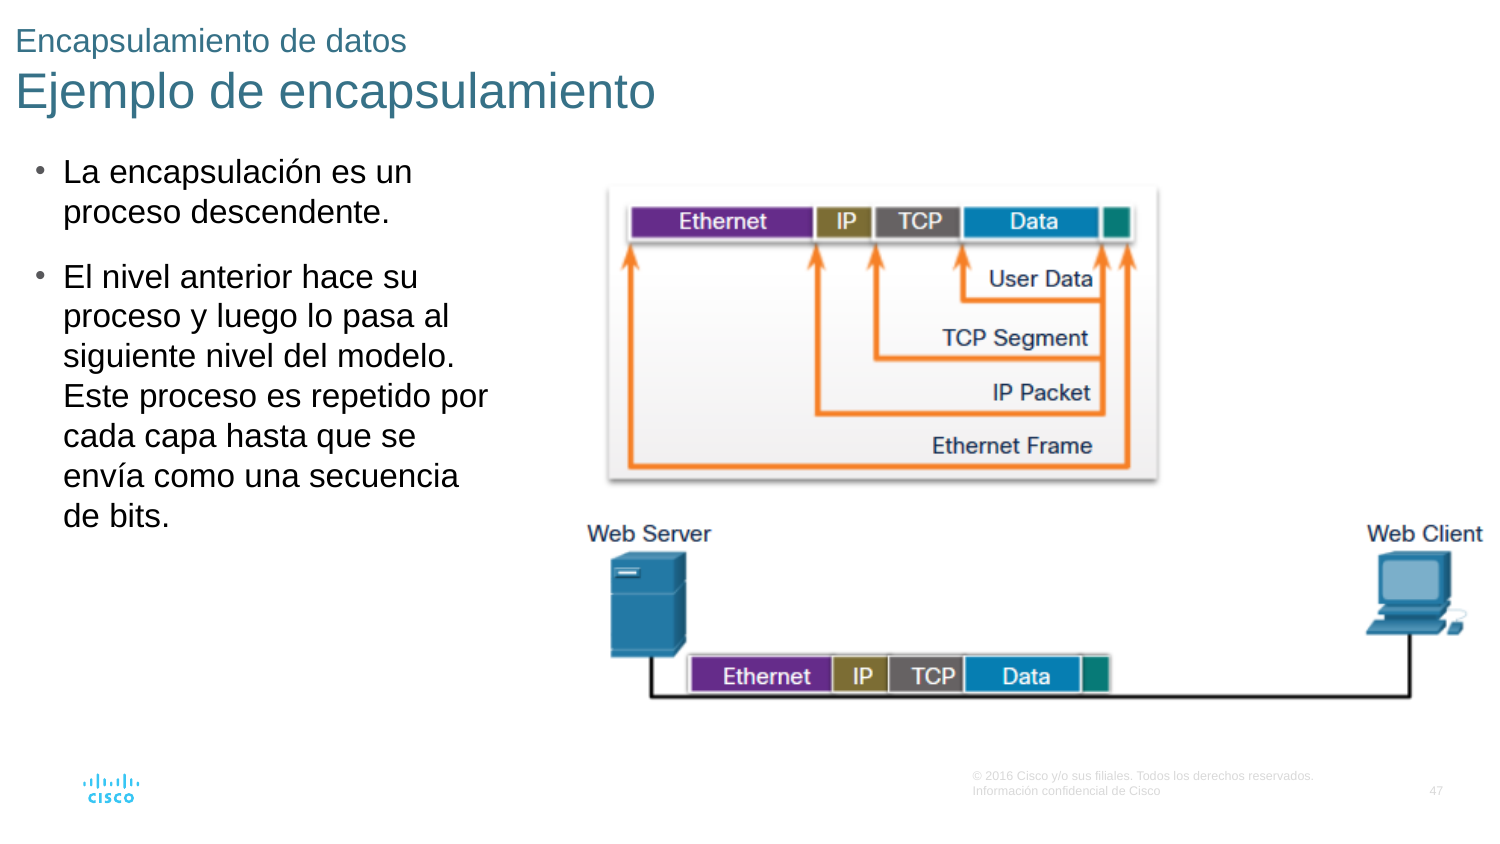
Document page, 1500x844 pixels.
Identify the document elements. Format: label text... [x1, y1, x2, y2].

picture [576, 164, 1500, 727]
list La encapsulación es un proceso descendente. El nivel anterior hace su proceso y luego lo pasa al siguiente nivel del modelo. Este proceso es repetido por cada capa hasta que se envía como una secuencia de bits. [20, 142, 523, 748]
title Encapsulamiento de datos Ejemplo de encapsulamiento [0, 6, 1500, 131]
